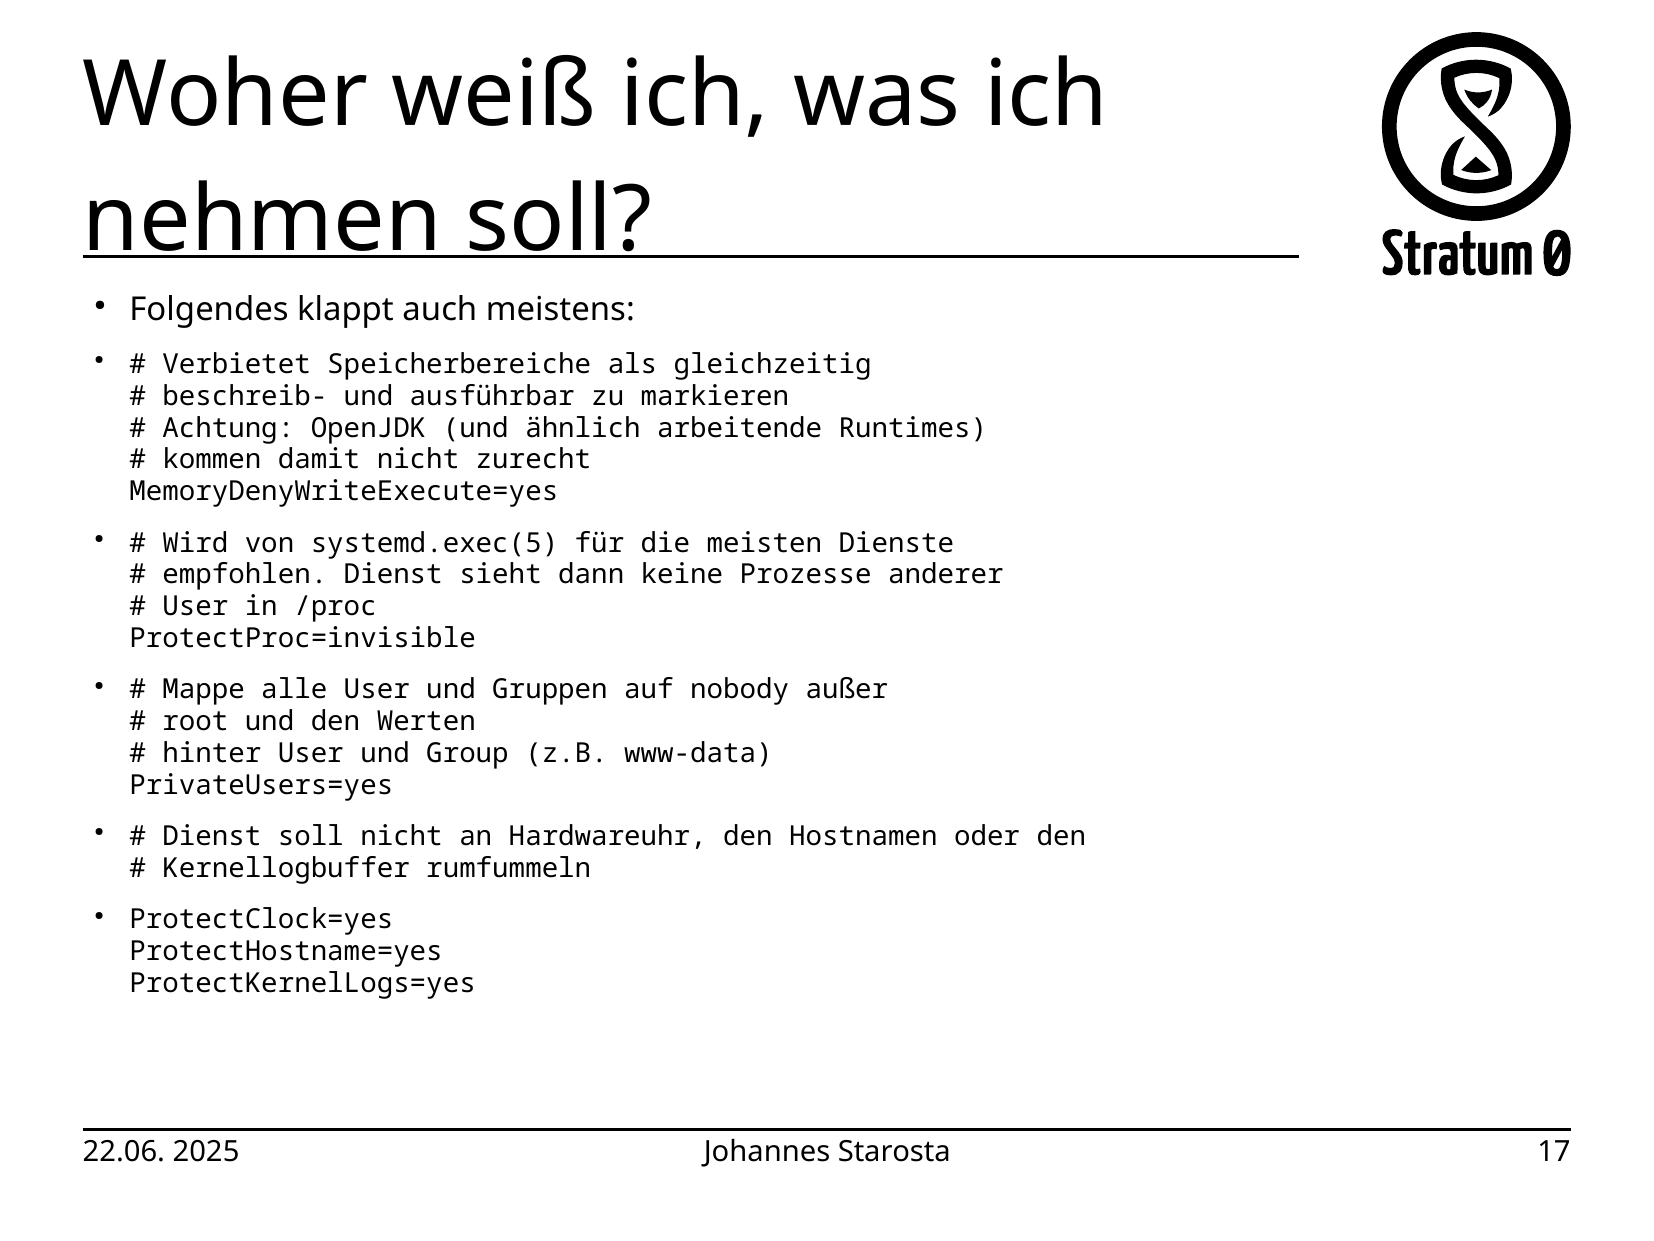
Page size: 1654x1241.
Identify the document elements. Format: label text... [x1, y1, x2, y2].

title Woher weiß ich, was ich nehmen soll? [82, 49, 1300, 257]
list Folgendes klappt auch meistens: # Verbietet Speicherbereiche als gleichzeitig # beschreib- und ausführbar zu markieren # Achtung: OpenJDK (und ähnlich arbeitende Runtimes) # kommen damit nicht zurecht MemoryDenyWriteExecute=yes # Wird von systemd.exec(5) für die meisten Dienste # empfohlen. Dienst sieht dann keine Prozesse anderer # User in /proc ProtectProc=invisible # Mappe alle User und Gruppen auf nobody außer # root und den Werten # hinter User und Group (z.B. www-data) PrivateUsers=yes # Dienst soll nicht an Hardwareuhr, den Hostnamen oder den # Kernellogbuffer rumfummeln ProtectClock=yes ProtectHostname=yes ProtectKernelLogs=yes [82, 290, 1538, 1010]
